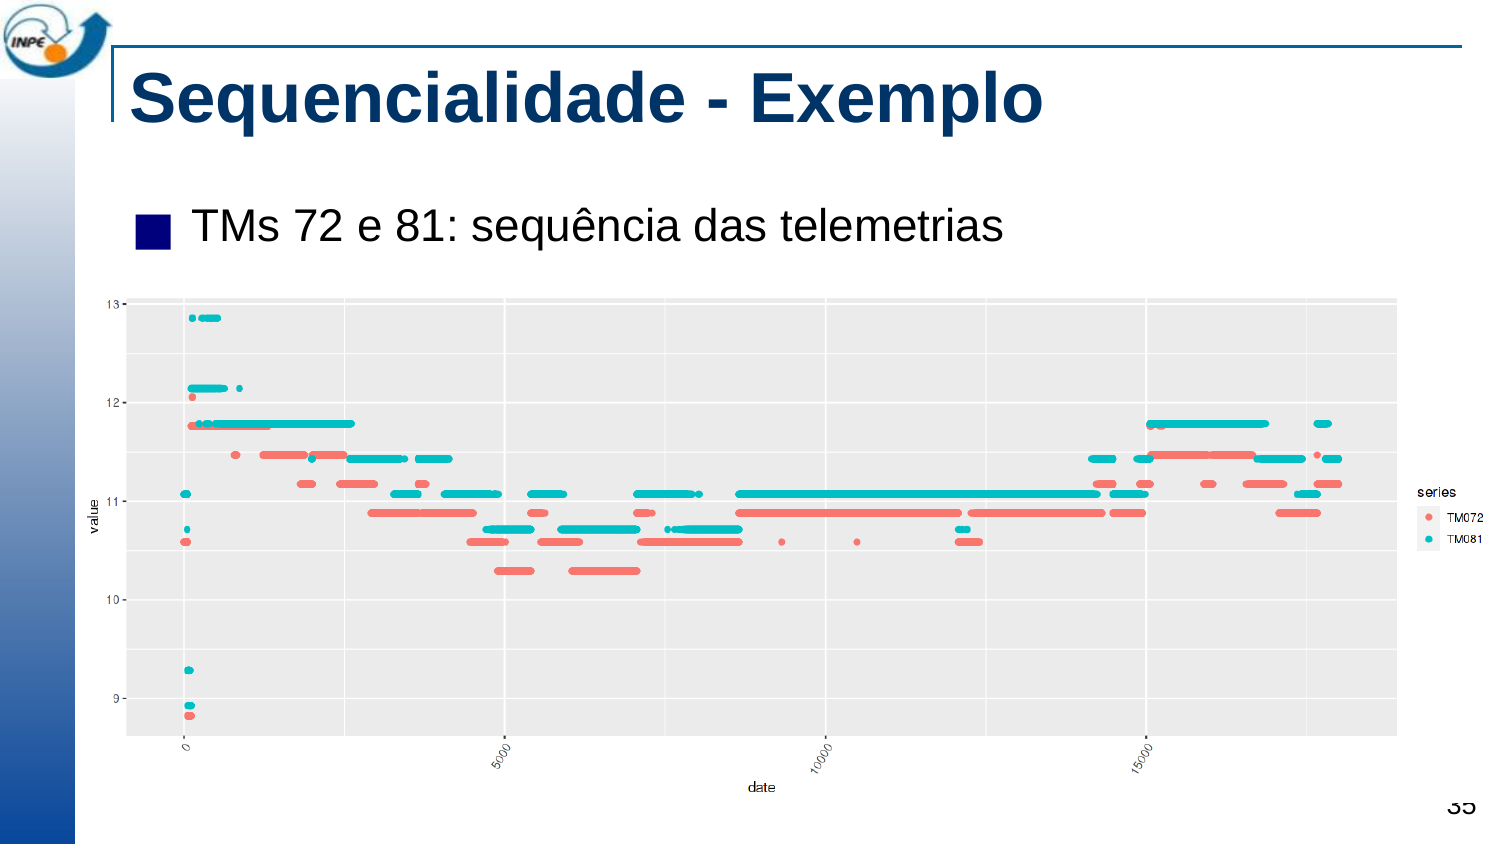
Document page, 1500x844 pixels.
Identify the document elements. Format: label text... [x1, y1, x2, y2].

title Sequencialidade - Exemplo [112, 46, 1450, 141]
picture [0, 0, 113, 79]
slide_number <number> [1403, 803, 1494, 844]
list TMs 72 e 81: sequência das telemetrias [99, 187, 1450, 291]
picture [80, 291, 1497, 803]
